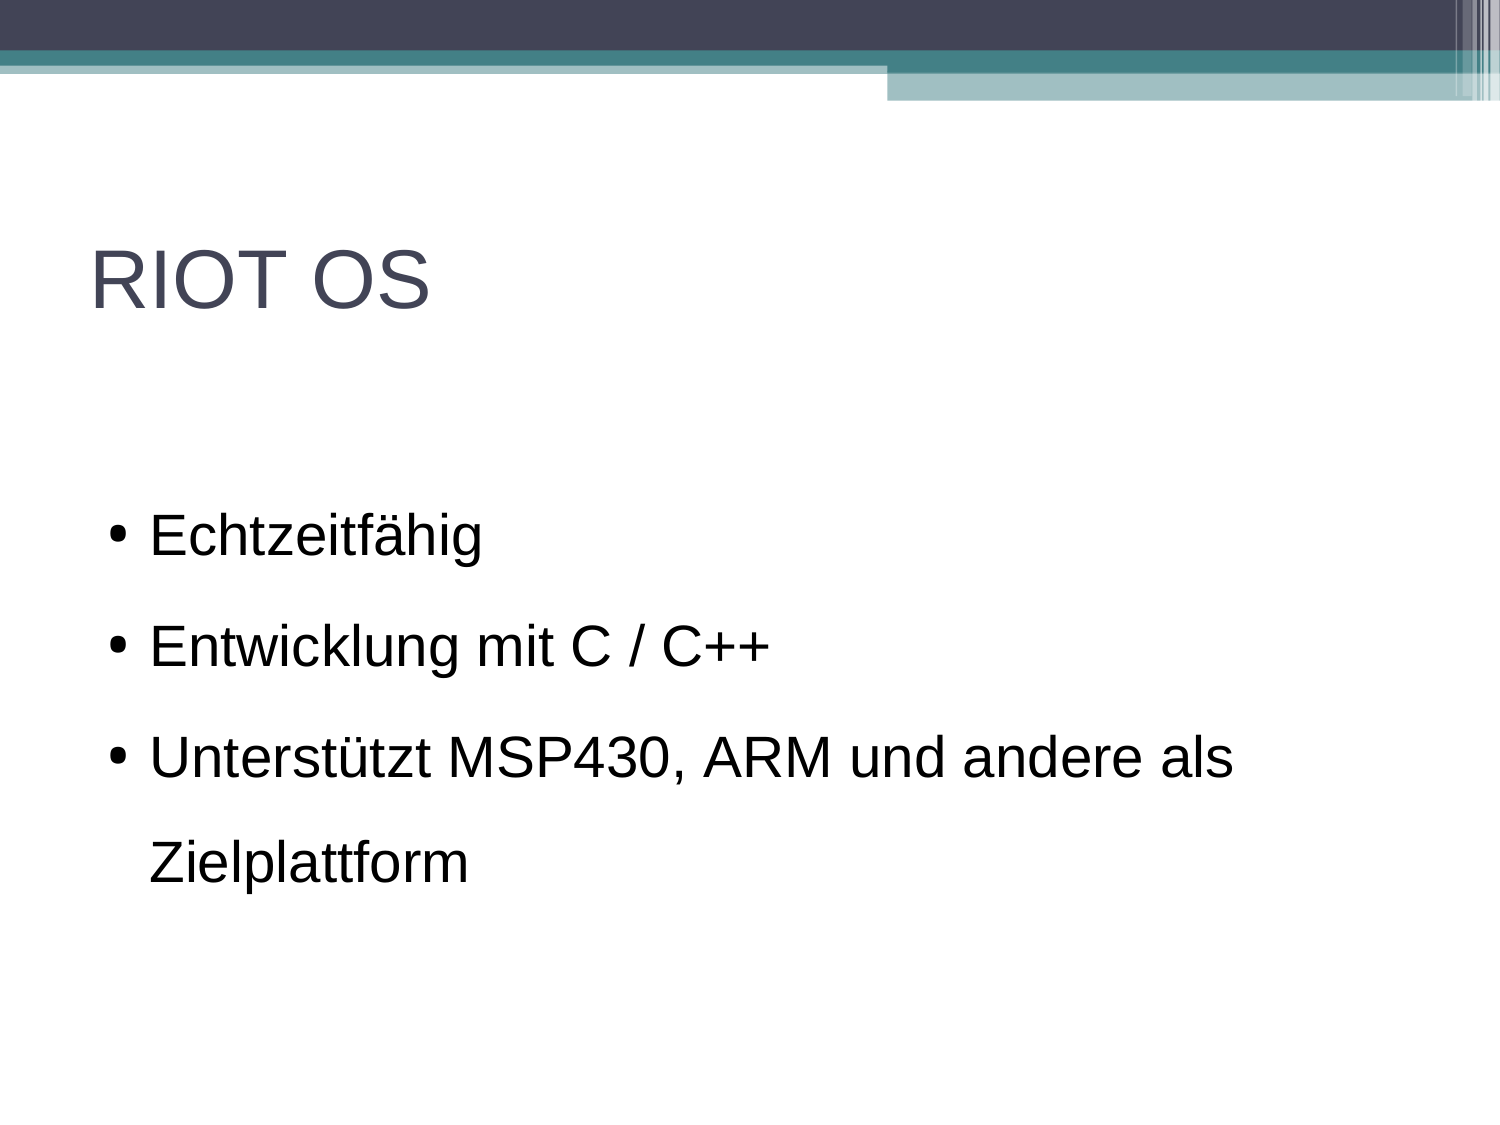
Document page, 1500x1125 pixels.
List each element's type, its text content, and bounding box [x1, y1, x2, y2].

list Echtzeitfähig Entwicklung mit C / C++ Unterstützt MSP430, ARM und andere als Zielplattform [75, 369, 1426, 1022]
title RIOT OS [75, 167, 1426, 369]
